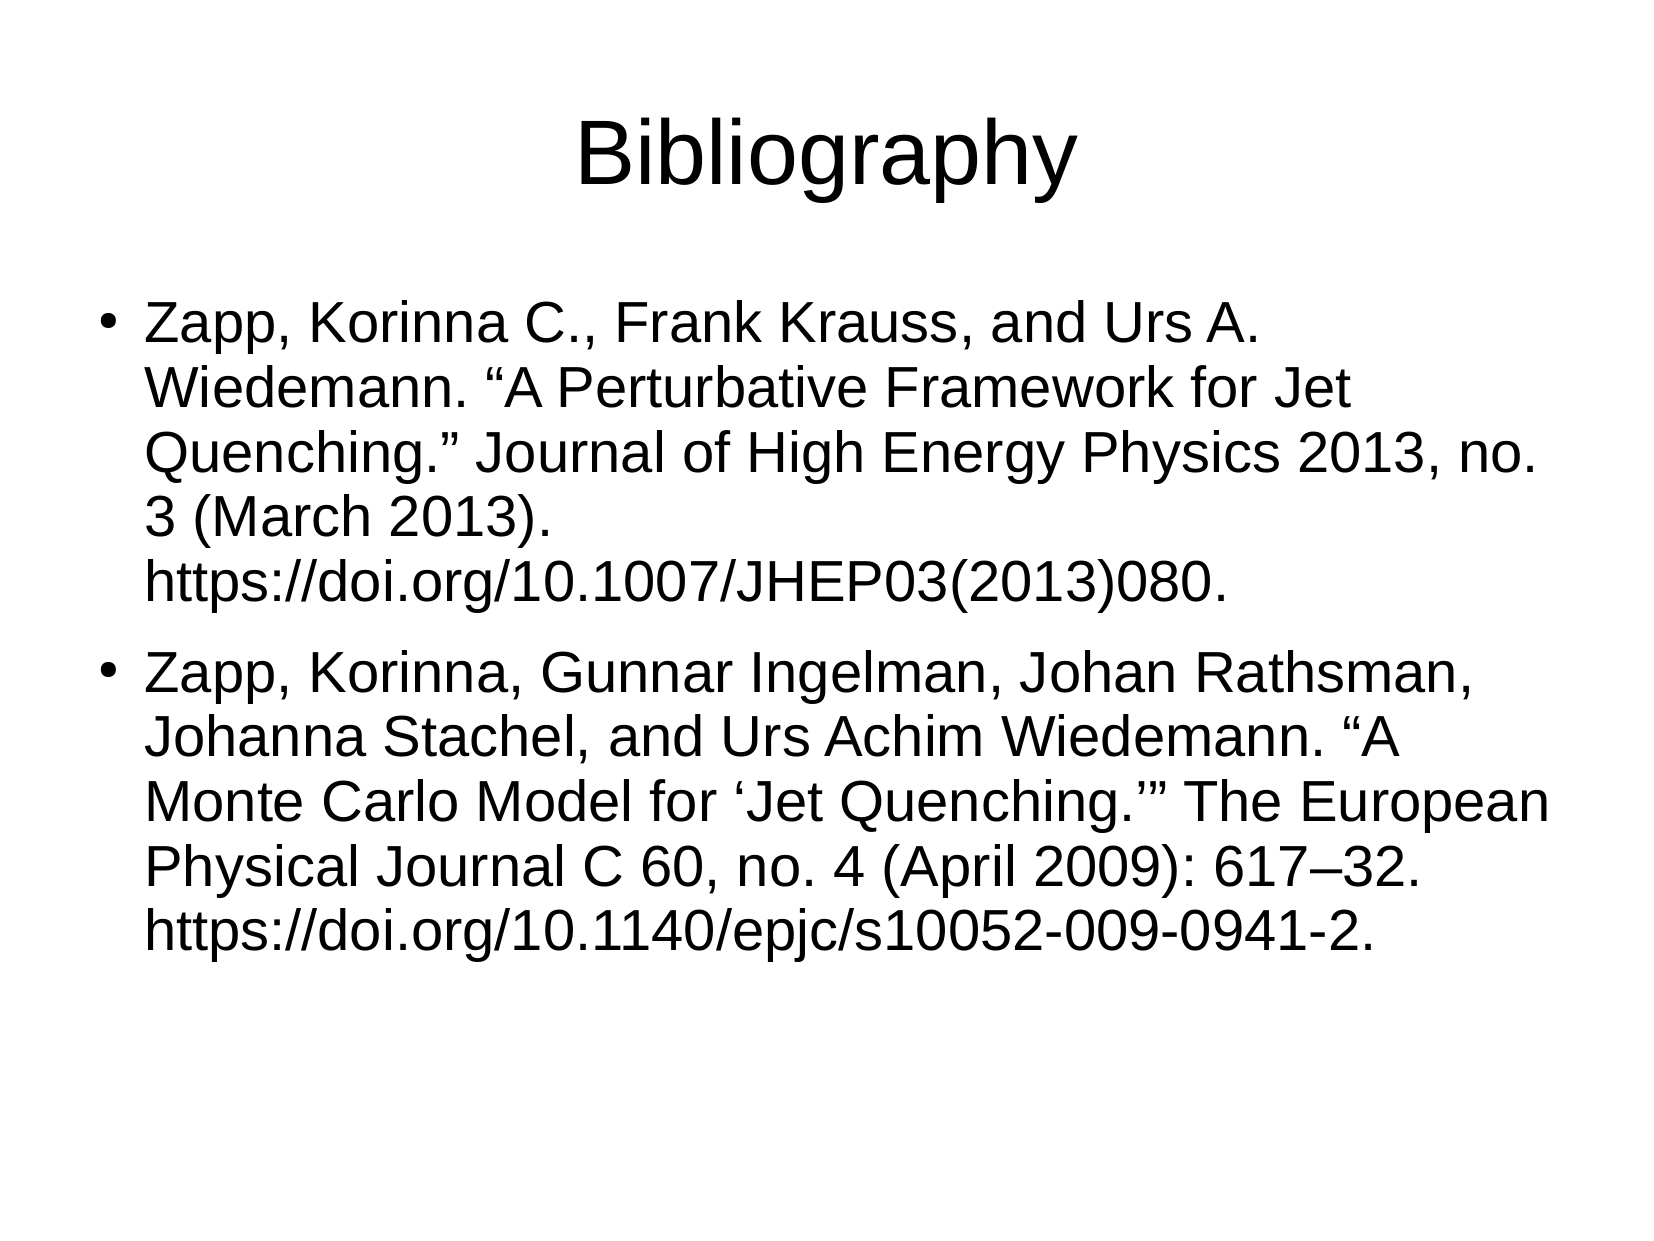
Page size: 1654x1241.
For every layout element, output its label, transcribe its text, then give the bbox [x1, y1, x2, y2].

title Bibliography [82, 49, 1571, 257]
list Zapp, Korinna C., Frank Krauss, and Urs A. Wiedemann. “A Perturbative Framework for Jet Quenching.” Journal of High Energy Physics 2013, no. 3 (March 2013). https://doi.org/10.1007/JHEP03(2013)080. Zapp, Korinna, Gunnar Ingelman, Johan Rathsman, Johanna Stachel, and Urs Achim Wiedemann. “A Monte Carlo Model for ‘Jet Quenching.’” The European Physical Journal C 60, no. 4 (April 2009): 617–32. https://doi.org/10.1140/epjc/s10052-009-0941-2. [82, 290, 1571, 1010]
